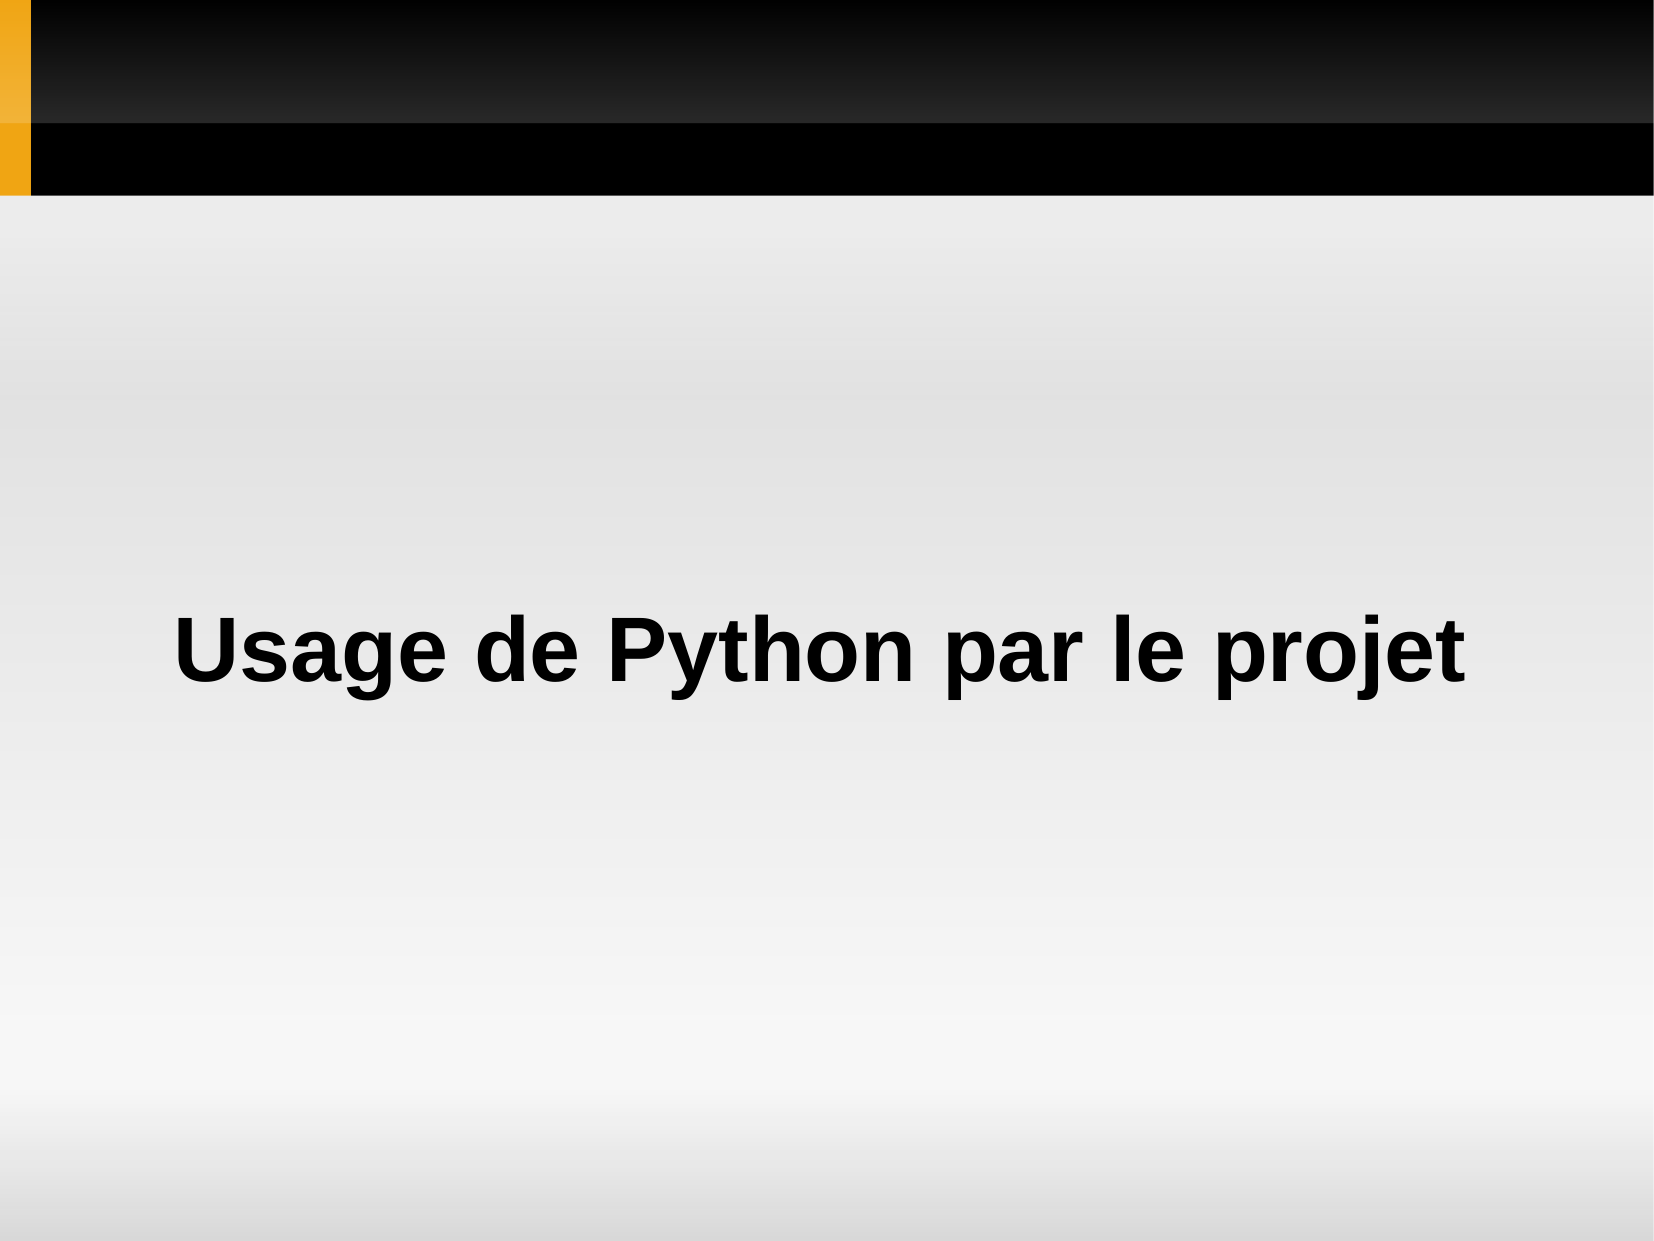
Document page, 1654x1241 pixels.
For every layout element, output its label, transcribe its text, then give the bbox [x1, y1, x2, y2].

picture [0, 0, 1654, 1241]
title Usage de Python par le projet [76, 545, 1565, 754]
